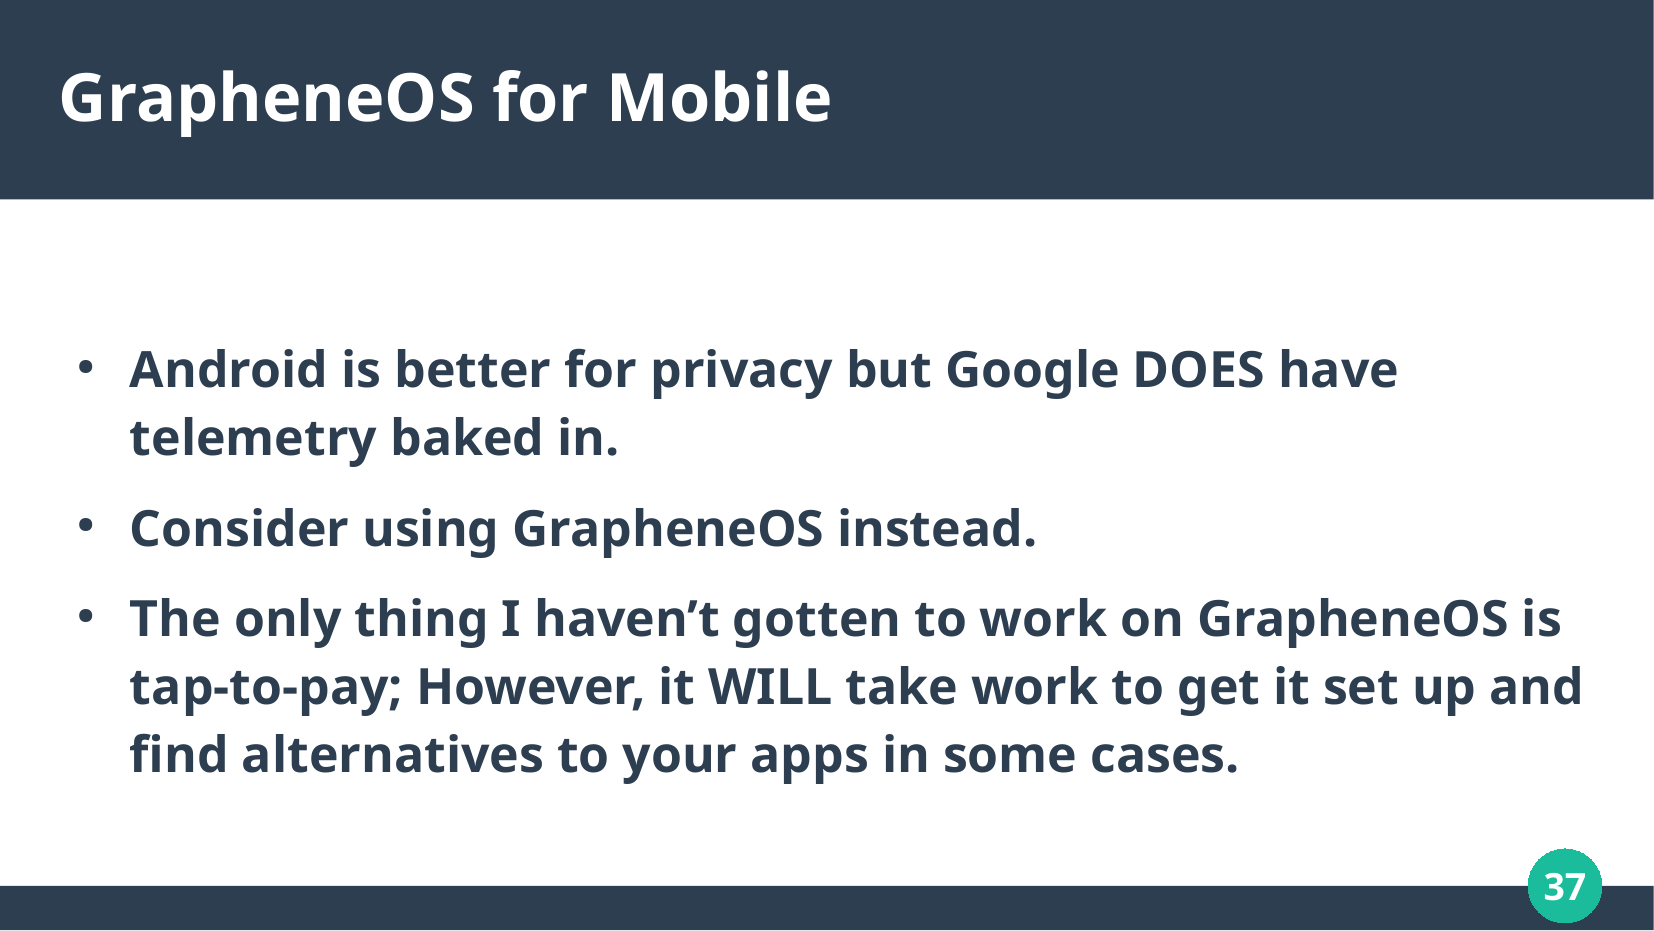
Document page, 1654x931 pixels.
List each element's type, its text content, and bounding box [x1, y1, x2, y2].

title GrapheneOS for Mobile [59, 37, 1595, 155]
list Android is better for privacy but Google DOES have telemetry baked in. Consider using GrapheneOS instead. The only thing I haven’t gotten to work on GrapheneOS is tap-to-pay; However, it WILL take work to get it set up and find alternatives to your apps in some cases. [59, 243, 1595, 864]
